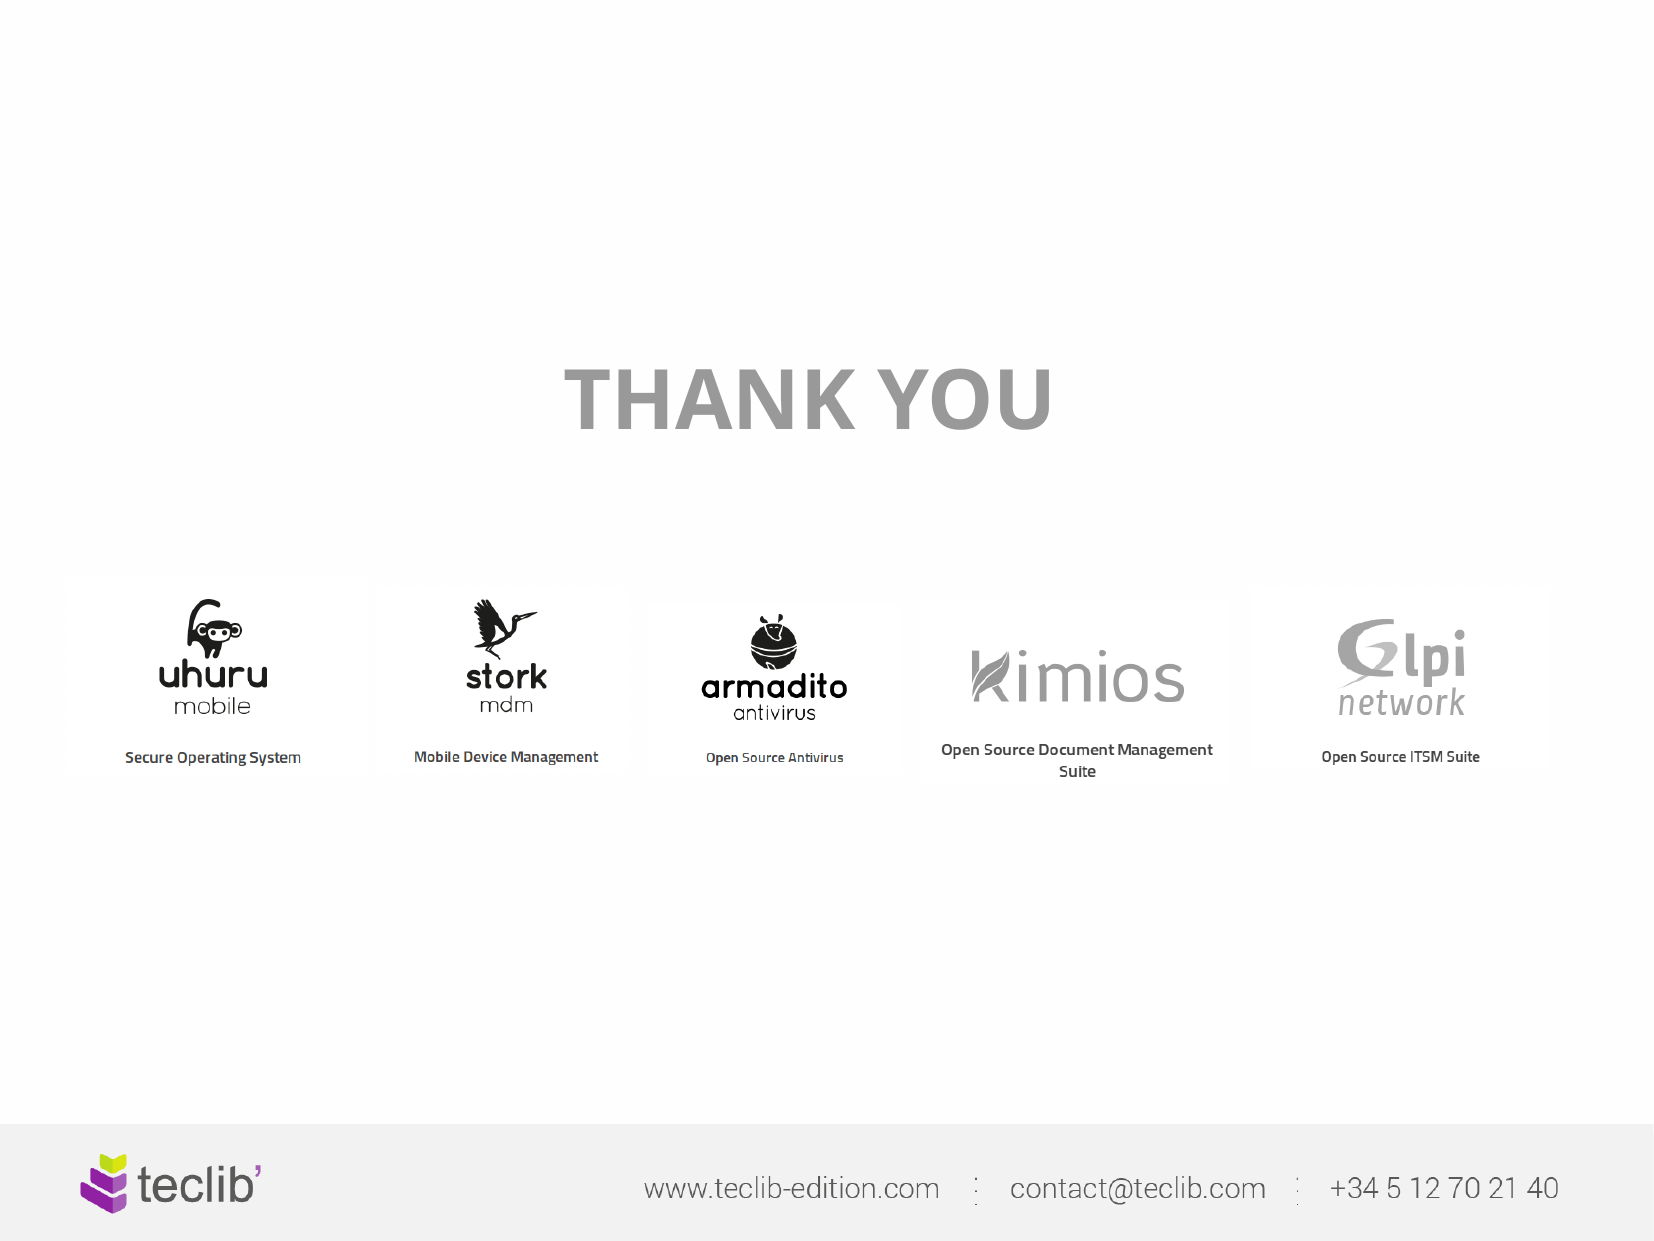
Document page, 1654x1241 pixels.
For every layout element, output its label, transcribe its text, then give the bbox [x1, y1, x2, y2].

title THANK YOU [212, 334, 1394, 461]
picture [0, 0, 1654, 1241]
